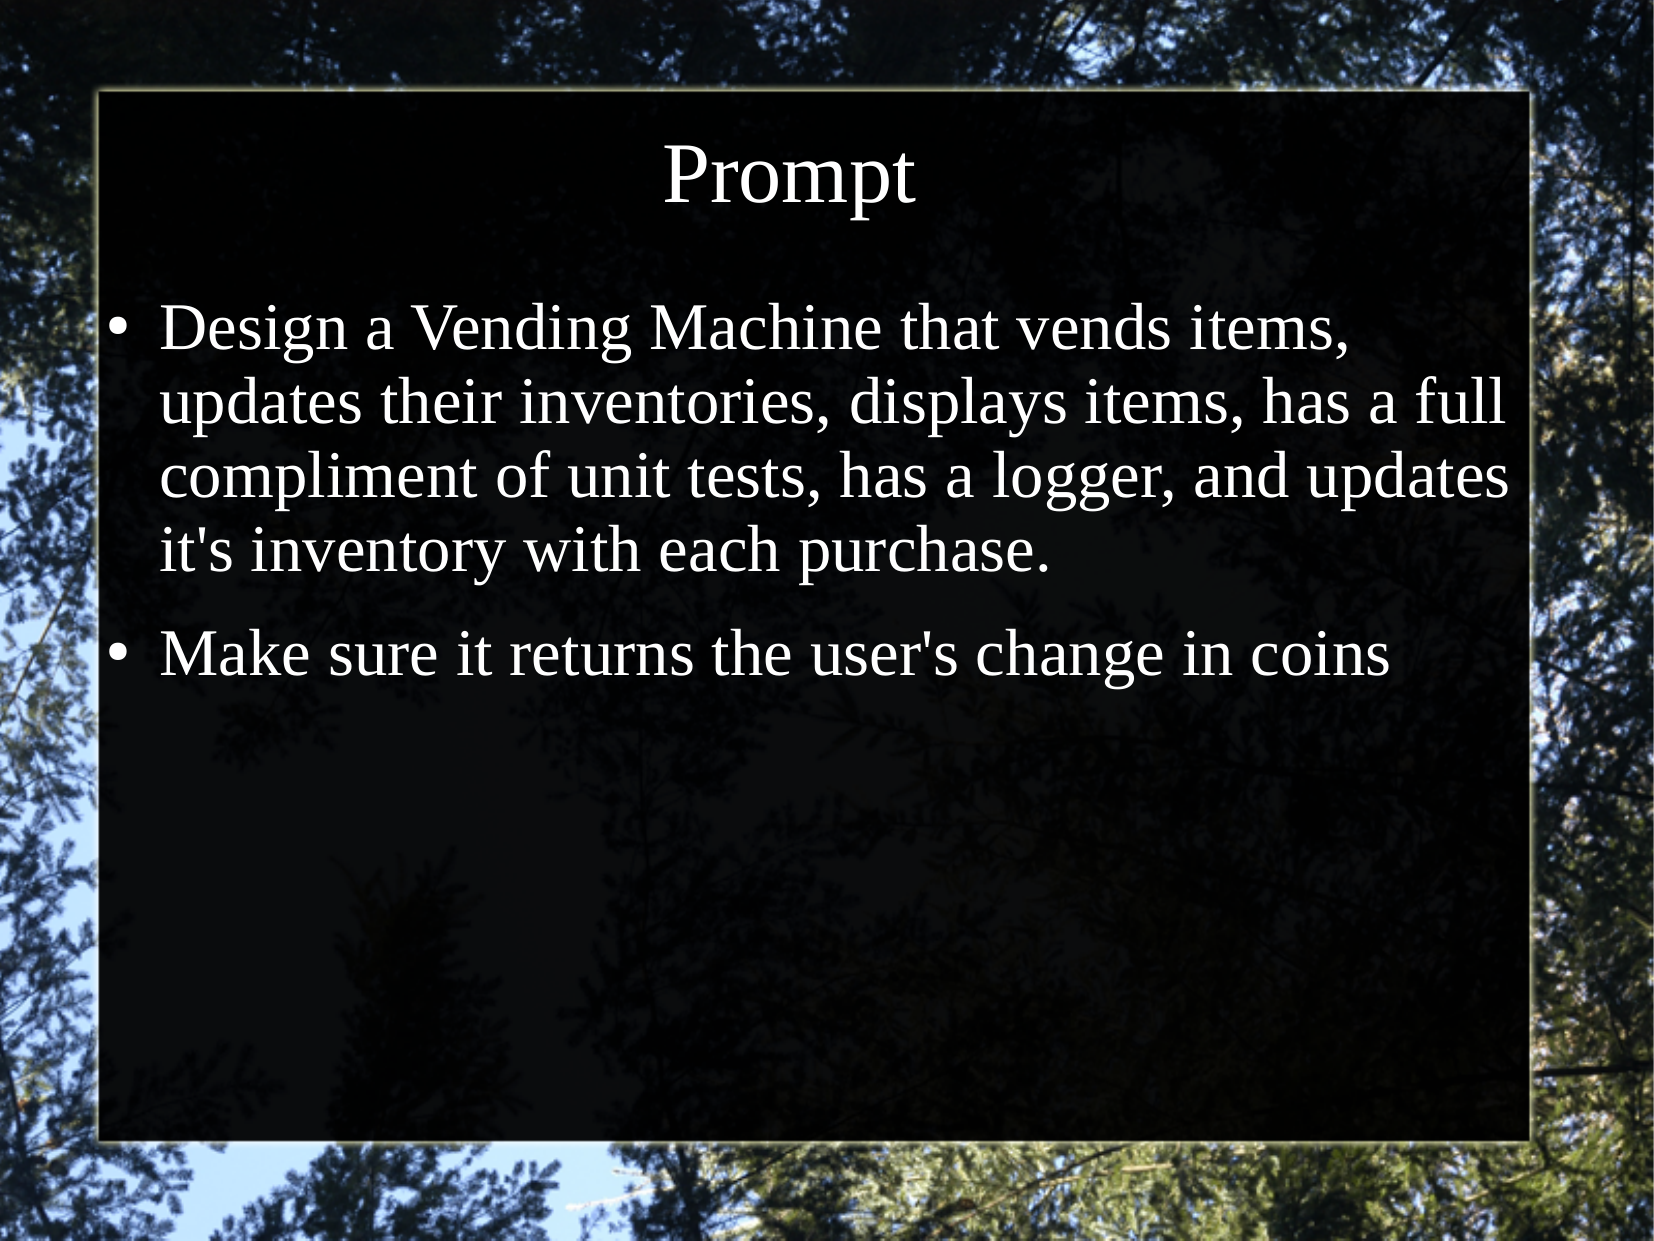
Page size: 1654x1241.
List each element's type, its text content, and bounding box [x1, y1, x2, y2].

title Prompt [88, 88, 1536, 257]
list Design a Vending Machine that vends items, updates their inventories, displays items, has a full compliment of unit tests, has a logger, and updates it's inventory with each purchase. Make sure it returns the user's change in coins [88, 290, 1536, 1123]
picture [0, 0, 1654, 1241]
